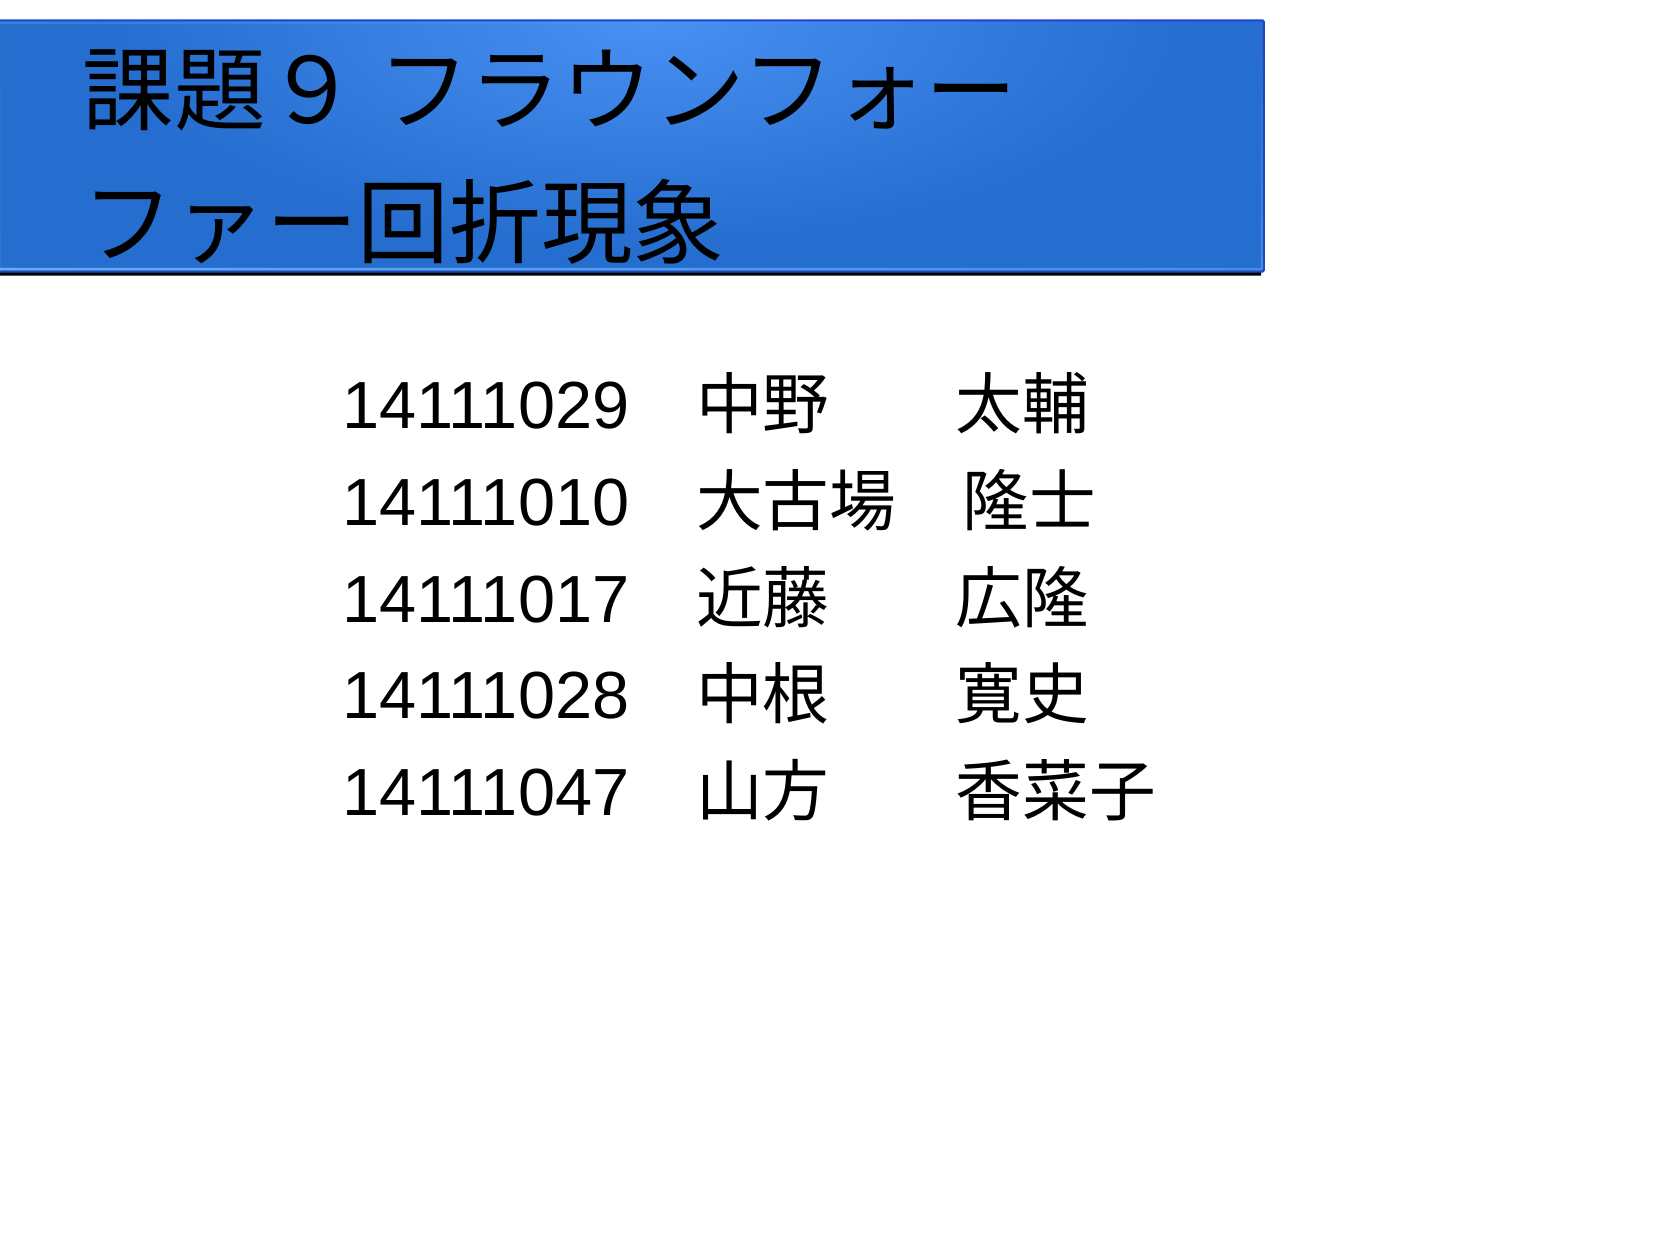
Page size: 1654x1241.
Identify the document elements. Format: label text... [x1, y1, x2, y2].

subtitle 14111029 中野 太輔 14111010 大古場 隆士 14111017 近藤 広隆 14111028 中根 寛史 14111047 山方 香菜子 [342, 308, 1654, 1028]
title 課題９ フラウンフォーファー回折現象 [82, 29, 1235, 270]
